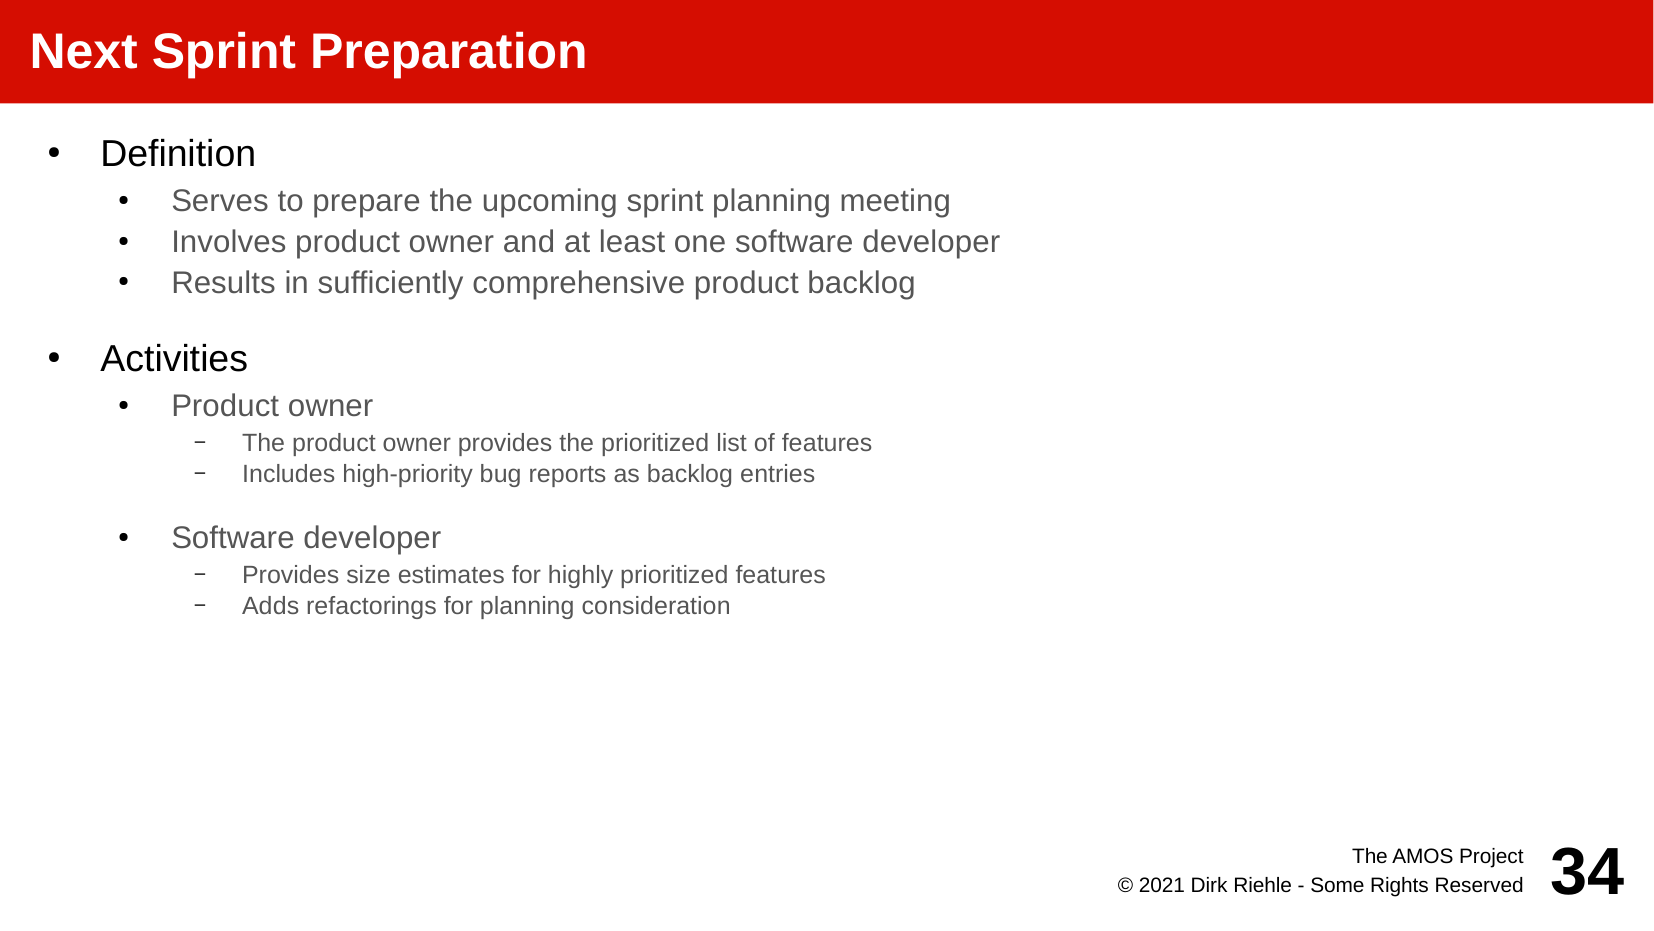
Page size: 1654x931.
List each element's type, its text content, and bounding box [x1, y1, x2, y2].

list Definition Serves to prepare the upcoming sprint planning meeting Involves product owner and at least one software developer Results in sufficiently comprehensive product backlog Activities Product owner The product owner provides the prioritized list of features Includes high-priority bug reports as backlog entries Software developer Provides size estimates for highly prioritized features Adds refactorings for planning consideration [29, 132, 1625, 813]
title Next Sprint Preparation [0, 0, 1654, 104]
